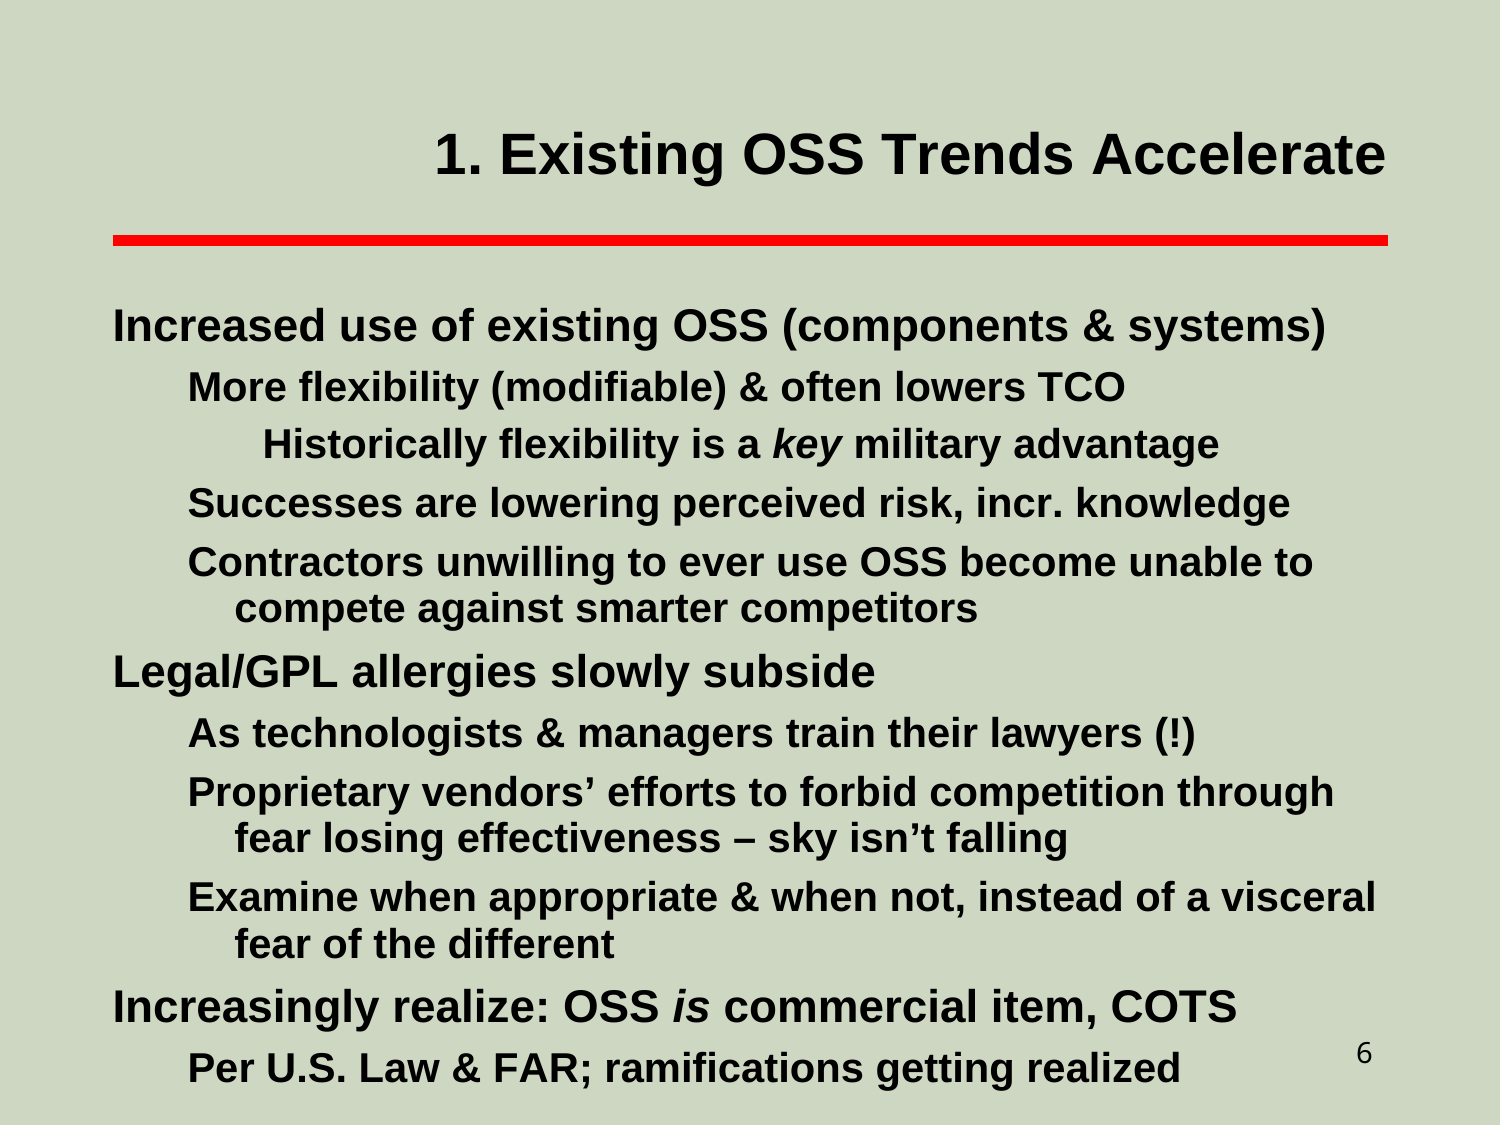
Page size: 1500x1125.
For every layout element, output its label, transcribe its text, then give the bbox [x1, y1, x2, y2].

title 1. Existing OSS Trends Accelerate [337, 93, 1388, 217]
list Increased use of existing OSS (components & systems) More flexibility (modifiable) & often lowers TCO Historically flexibility is a key military advantage Successes are lowering perceived risk, incr. knowledge Contractors unwilling to ever use OSS become unable to compete against smarter competitors Legal/GPL allergies slowly subside As technologists & managers train their lawyers (!) Proprietary vendors’ efforts to forbid competition through fear losing effectiveness – sky isn’t falling Examine when appropriate & when not, instead of a visceral fear of the different Increasingly realize: OSS is commercial item, COTS Per U.S. Law & FAR; ramifications getting realized [112, 299, 1388, 1092]
